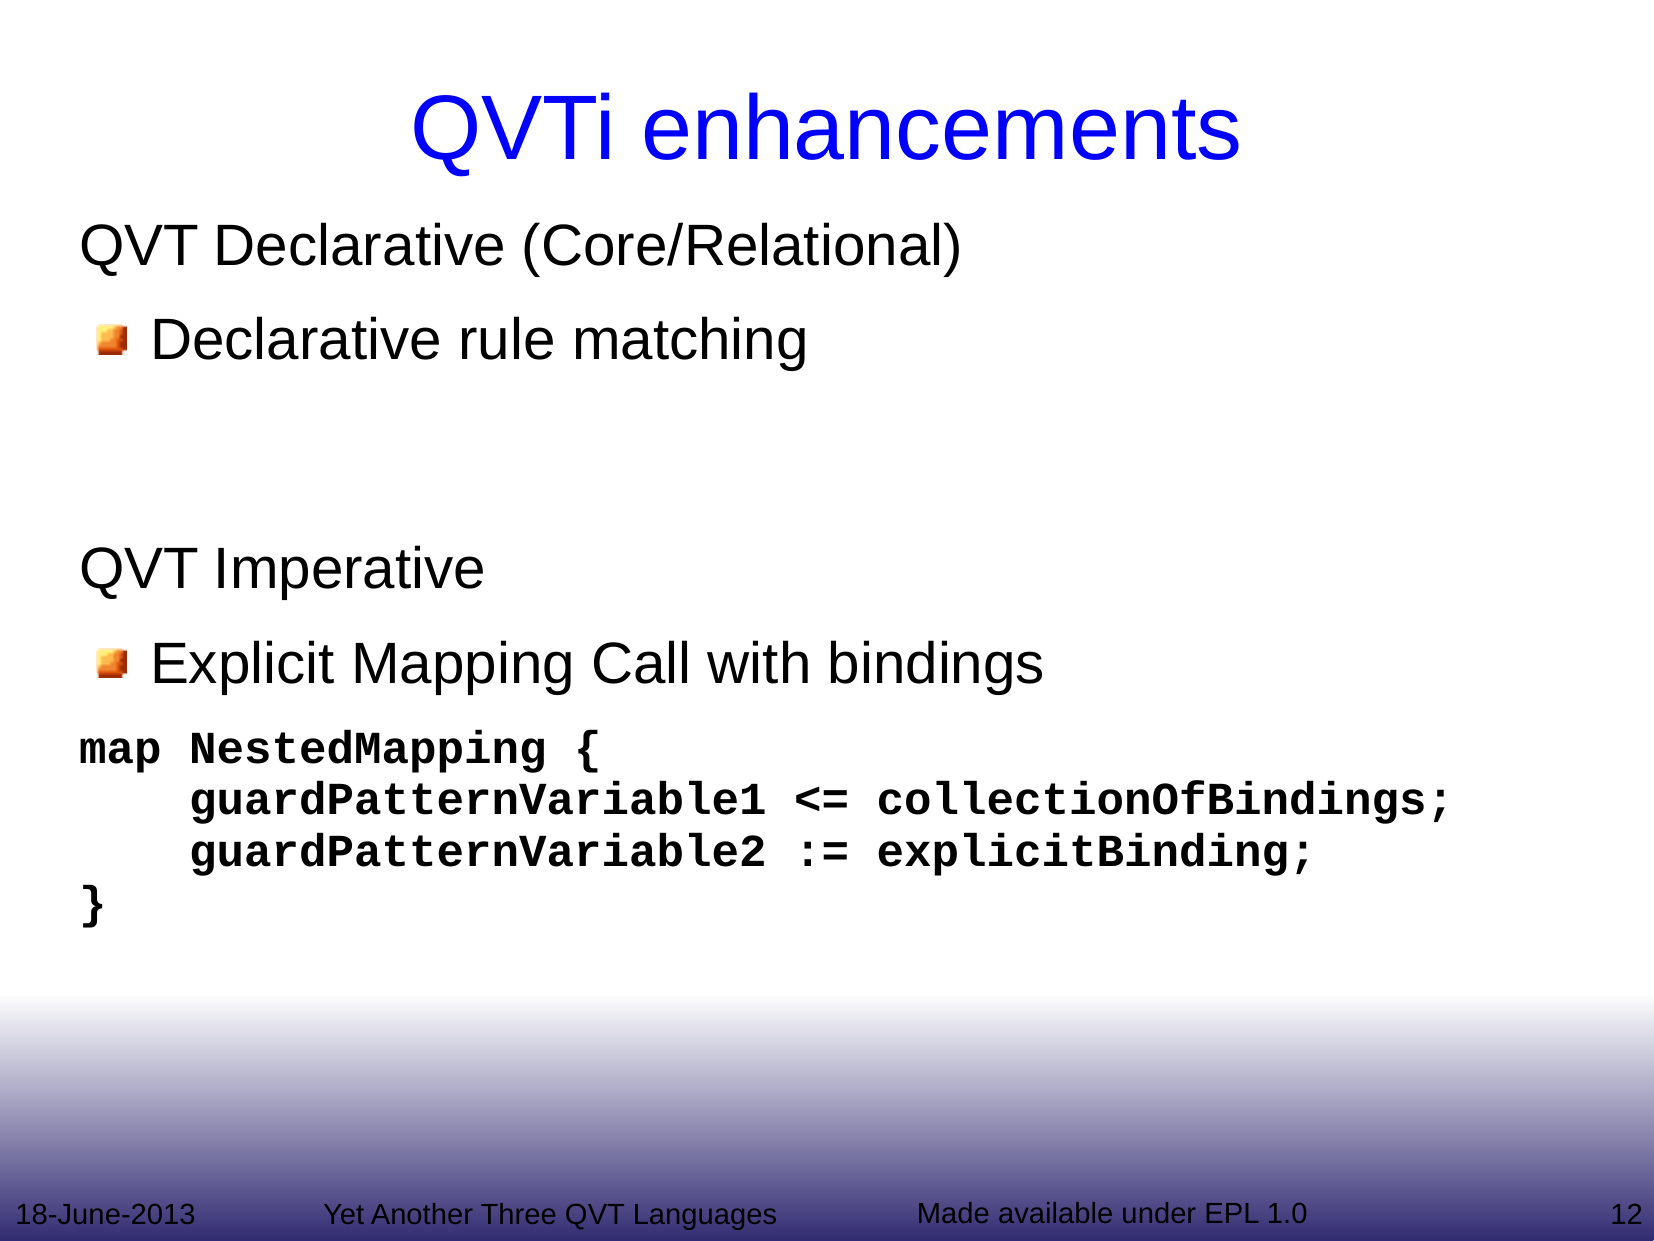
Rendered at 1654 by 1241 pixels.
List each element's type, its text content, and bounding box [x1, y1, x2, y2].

title QVTi enhancements [82, 49, 1571, 207]
list QVT Declarative (Core/Relational) Declarative rule matching QVT Imperative Explicit Mapping Call with bindings map NestedMapping { guardPatternVariable1 <= collectionOfBindings; guardPatternVariable2 := explicitBinding; } [79, 212, 1568, 1120]
